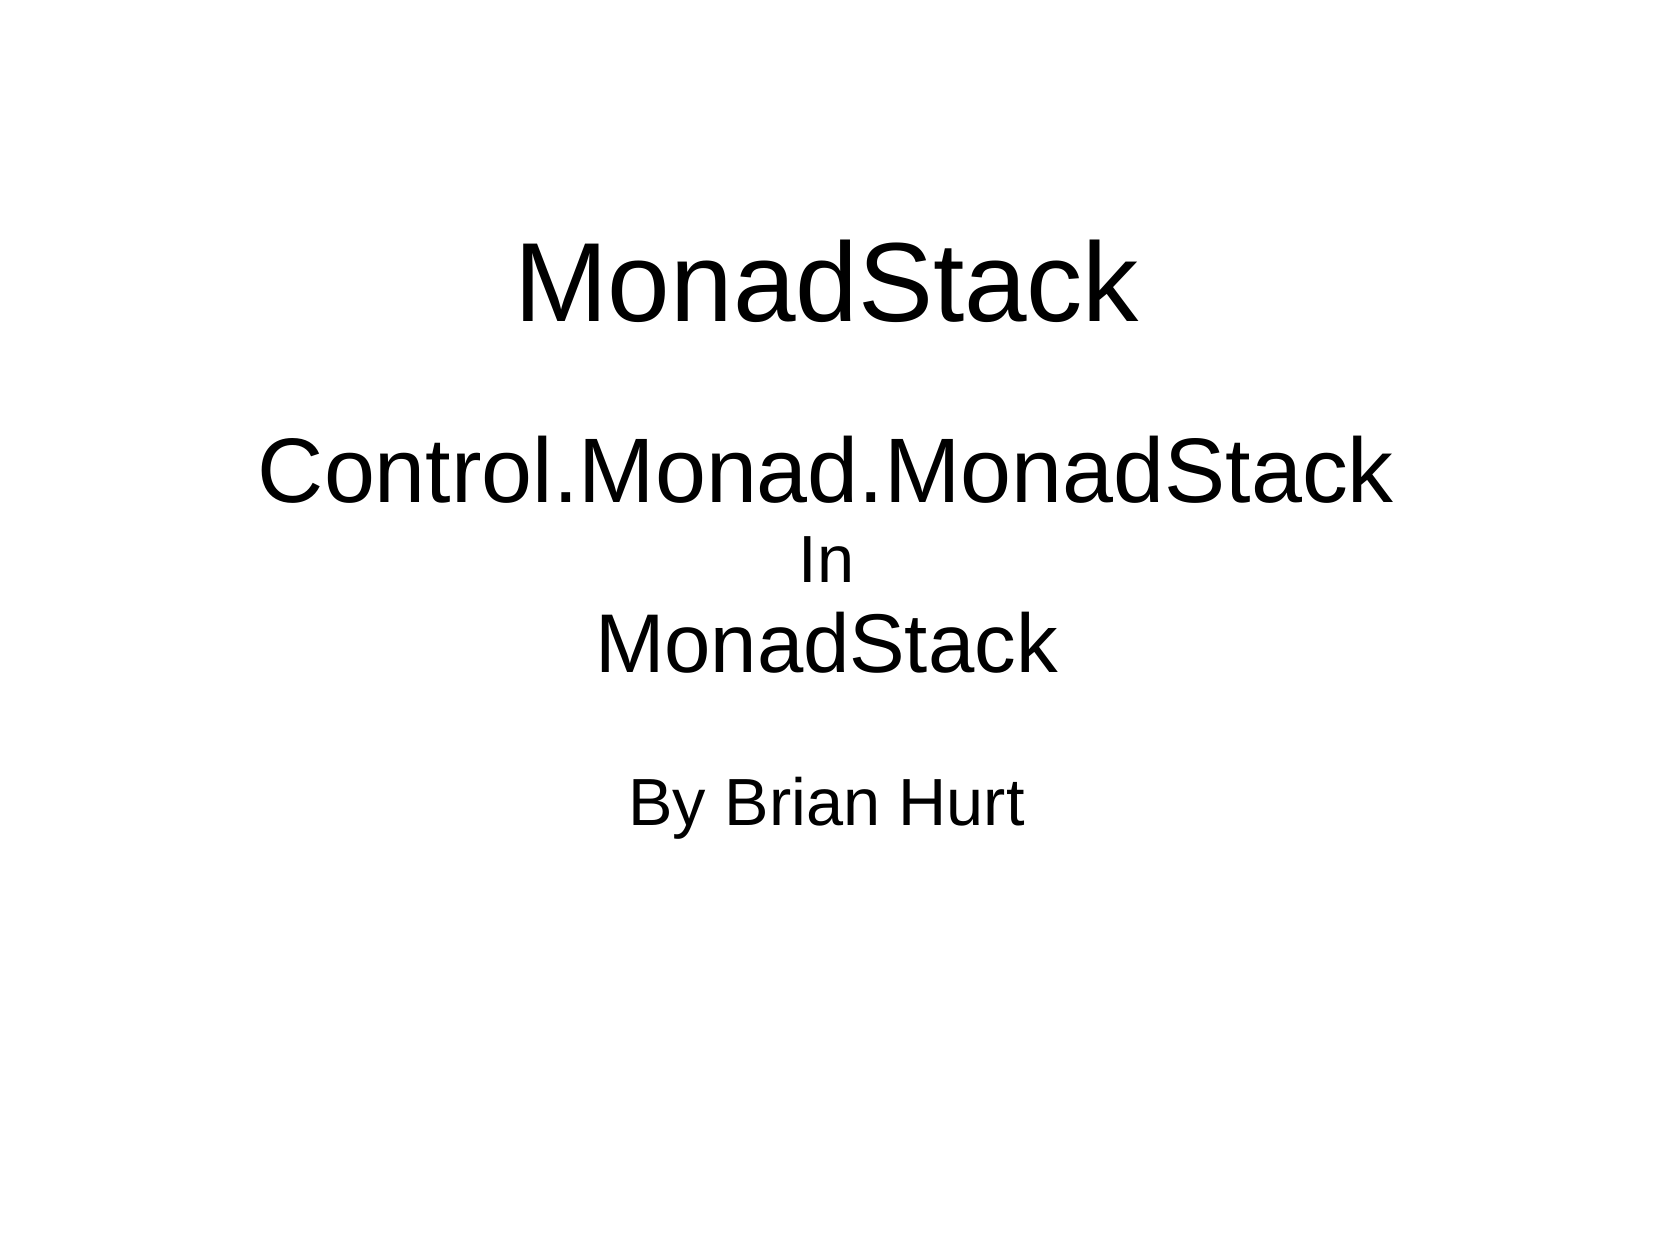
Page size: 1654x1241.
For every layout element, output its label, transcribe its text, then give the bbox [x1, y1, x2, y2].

subtitle MonadStack Control.Monad.MonadStack In MonadStack By Brian Hurt [82, 49, 1571, 1010]
